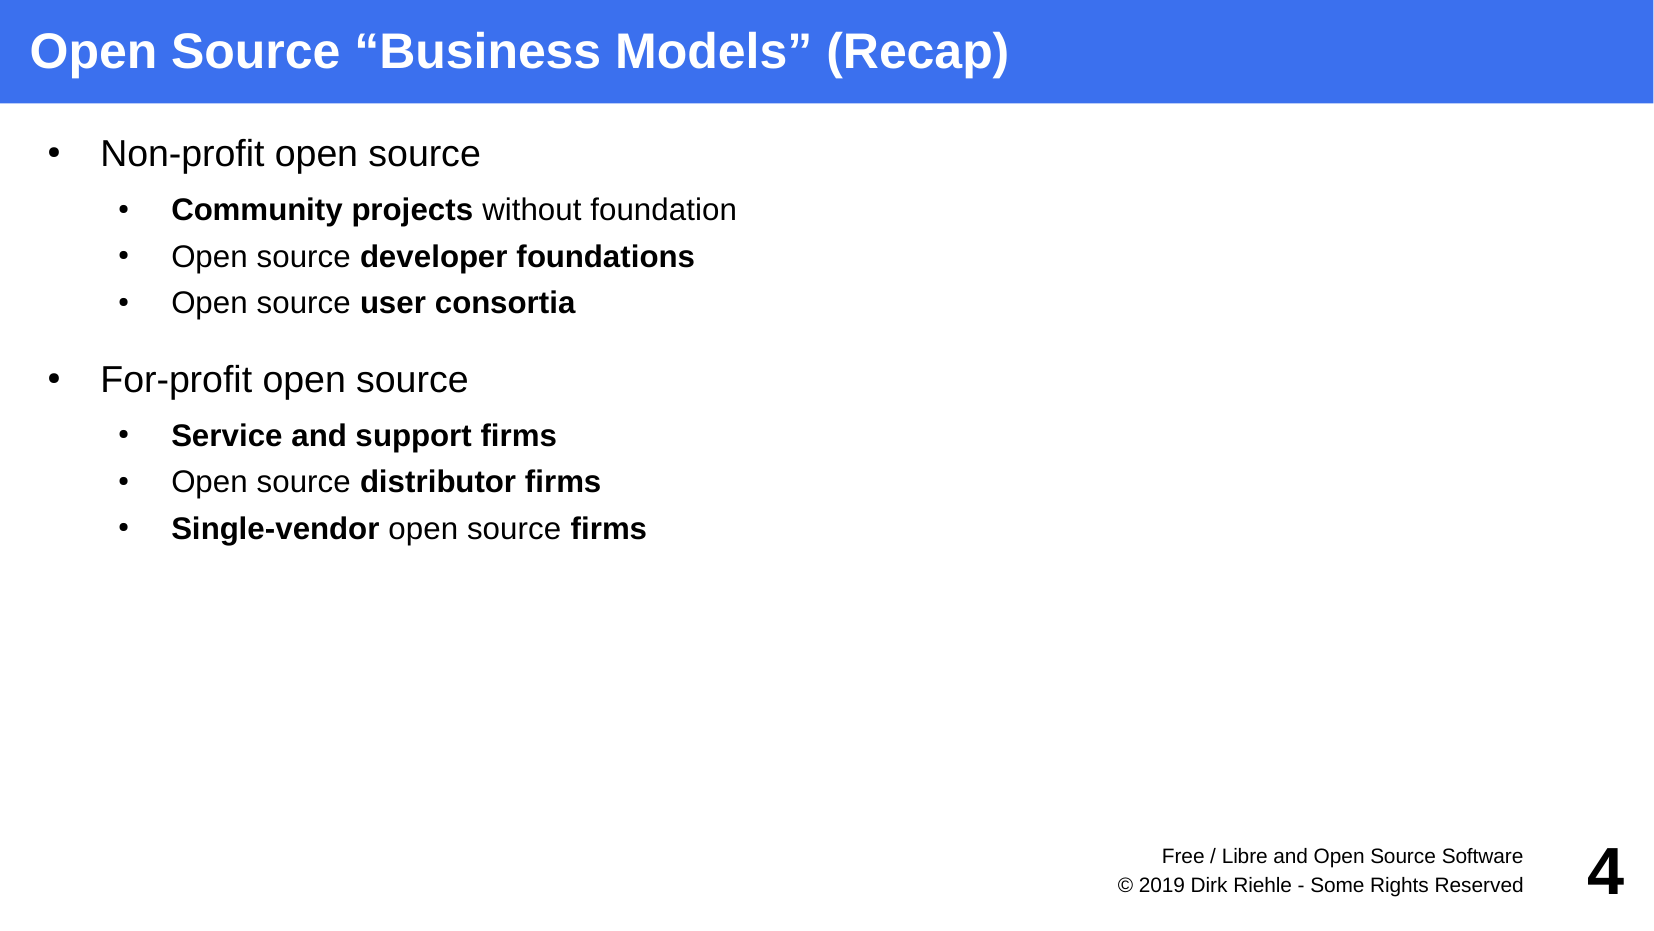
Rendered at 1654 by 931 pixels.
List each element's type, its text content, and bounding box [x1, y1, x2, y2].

title Open Source “Business Models” (Recap) [0, 0, 1654, 104]
list Non-profit open source Community projects without foundation Open source developer foundations Open source user consortia For-profit open source Service and support firms Open source distributor firms Single-vendor open source firms [29, 132, 1625, 813]
